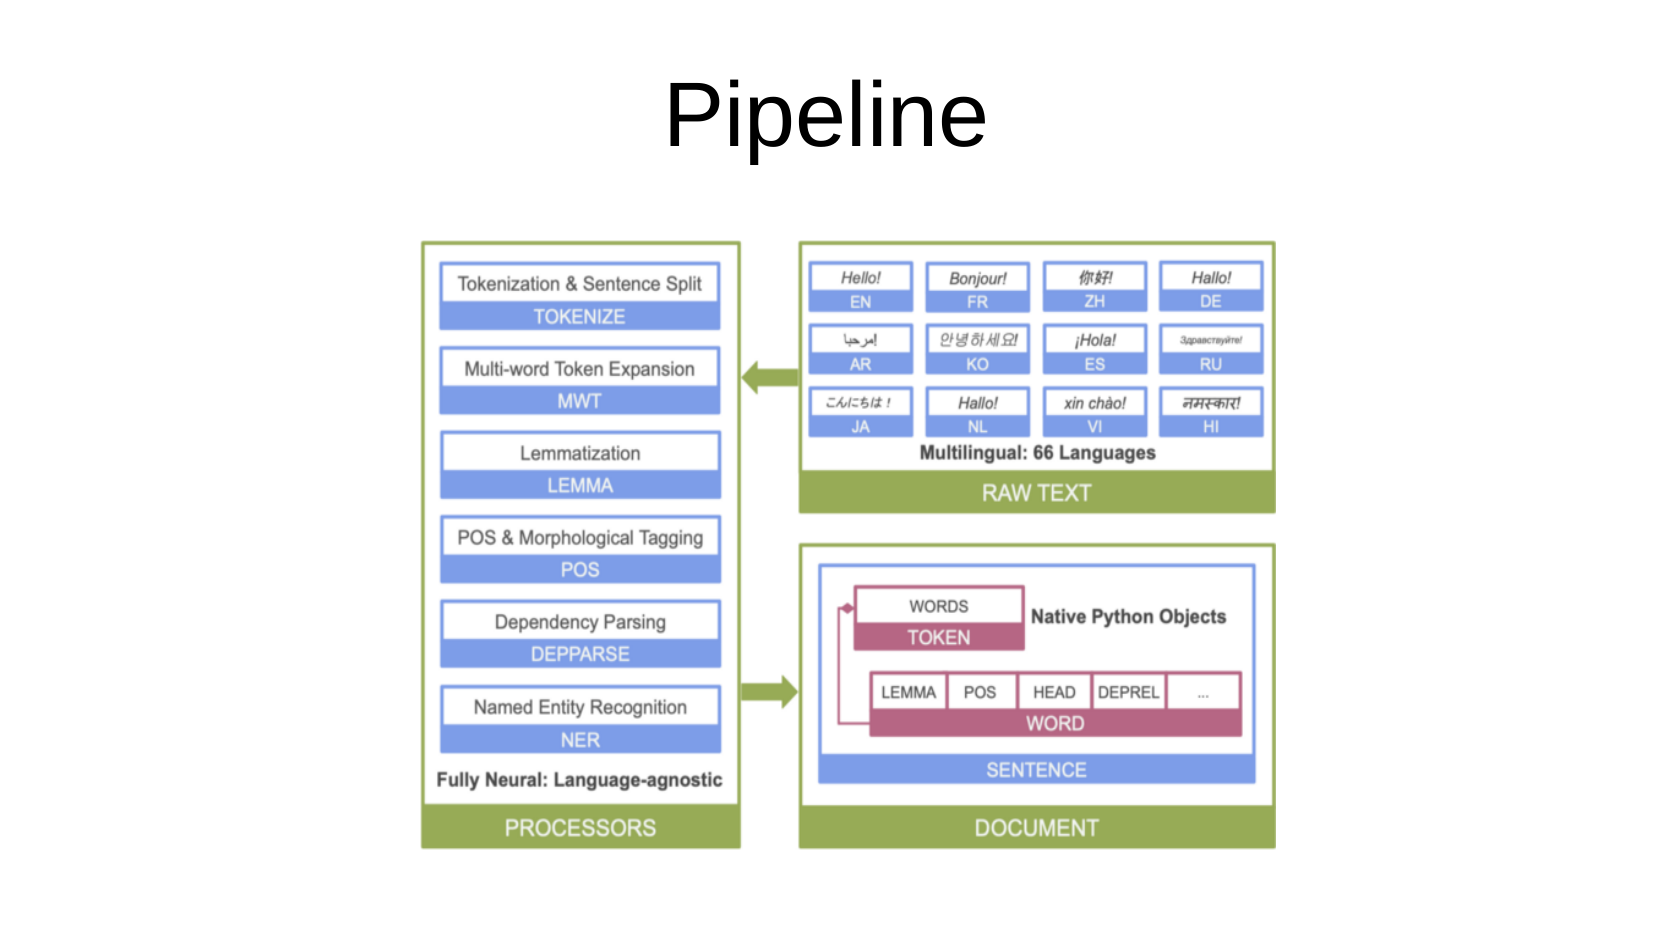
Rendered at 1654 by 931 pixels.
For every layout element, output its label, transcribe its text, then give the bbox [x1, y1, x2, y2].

title Pipeline [82, 37, 1571, 193]
picture [419, 240, 1276, 851]
